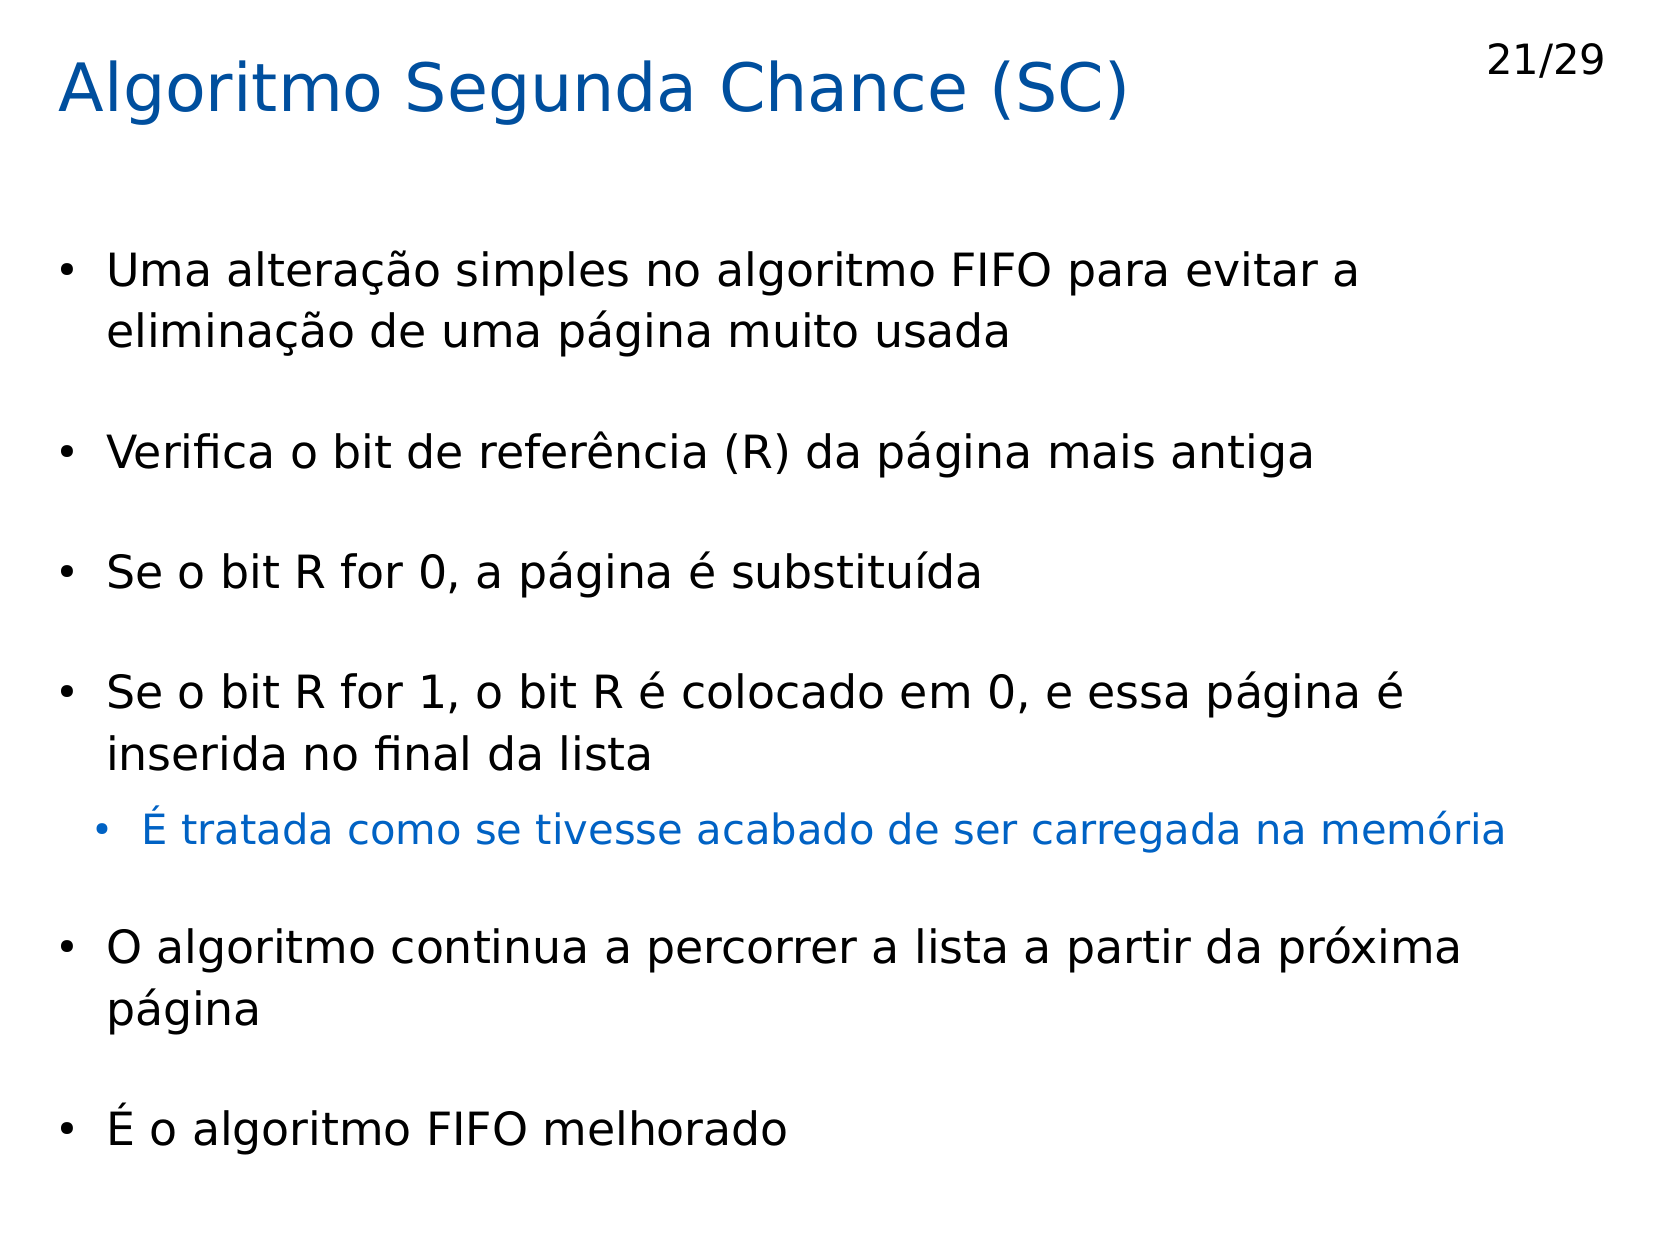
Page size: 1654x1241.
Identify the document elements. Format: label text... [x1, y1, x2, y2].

title Algoritmo Segunda Chance (SC) [59, 29, 1506, 148]
list Uma alteração simples no algoritmo FIFO para evitar a eliminação de uma página muito usada Verifica o bit de referência (R) da página mais antiga Se o bit R for 0, a página é substituída Se o bit R for 1, o bit R é colocado em 0, e essa página é inserida no final da lista É tratada como se tivesse acabado de ser carregada na memória O algoritmo continua a percorrer a lista a partir da próxima página É o algoritmo FIFO melhorado [59, 236, 1595, 1211]
